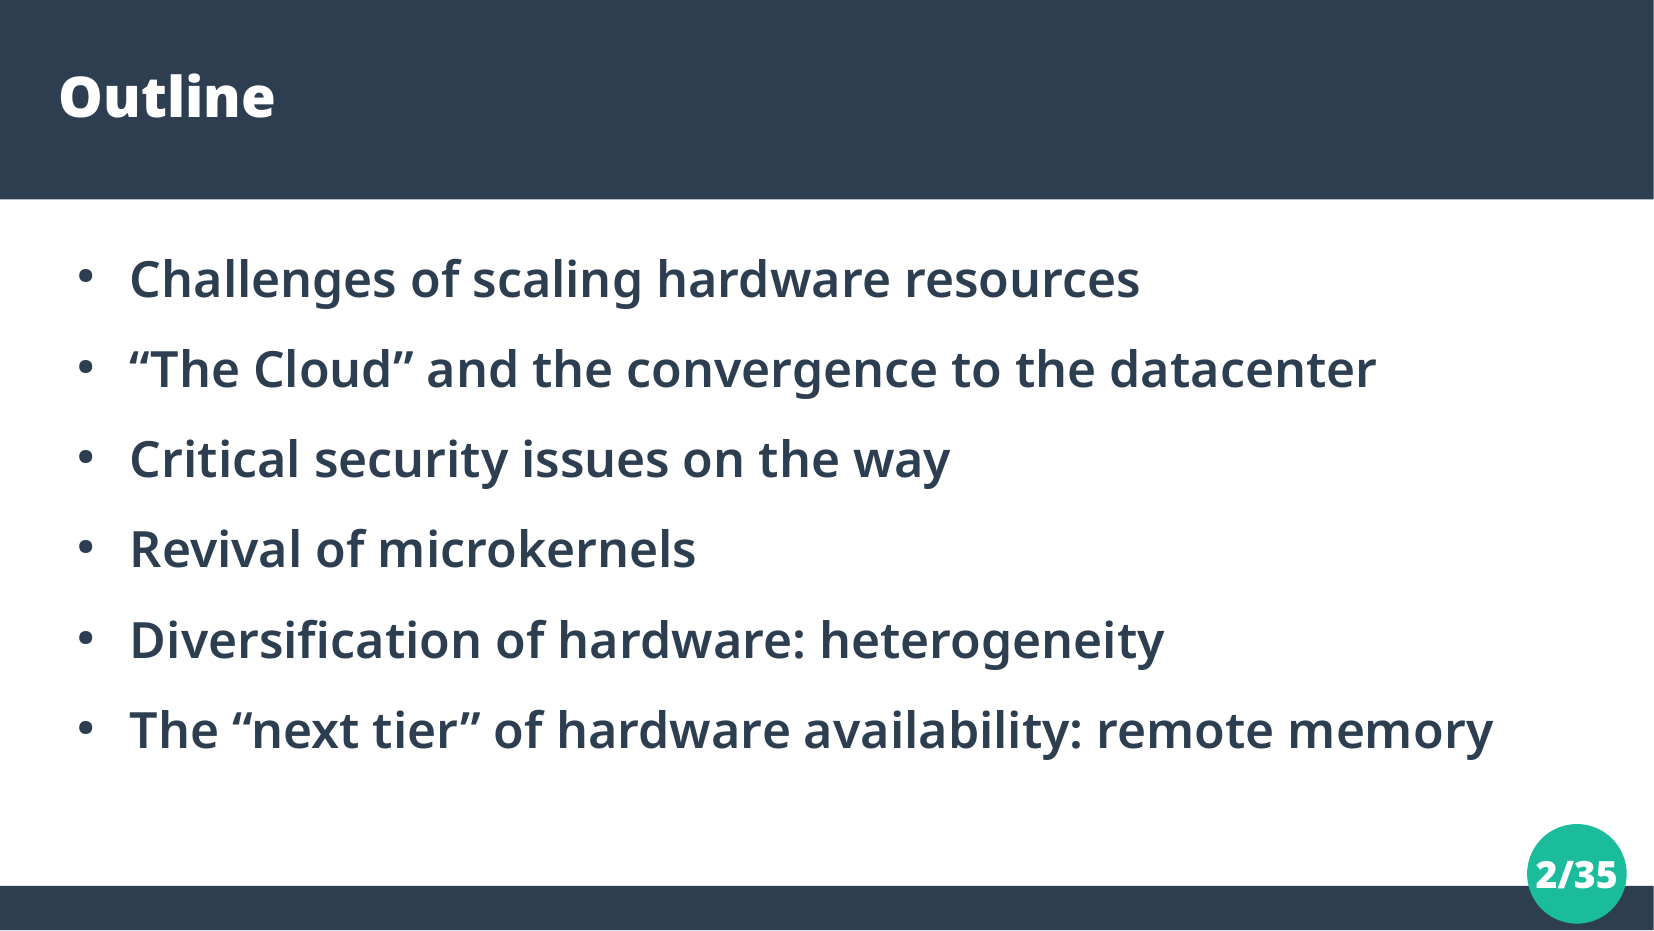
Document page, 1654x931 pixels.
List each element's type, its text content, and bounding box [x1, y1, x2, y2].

title Outline [59, 37, 1595, 156]
list Challenges of scaling hardware resources “The Cloud” and the convergence to the datacenter Critical security issues on the way Revival of microkernels Diversification of hardware: heterogeneity The “next tier” of hardware availability: remote memory [59, 243, 1595, 864]
